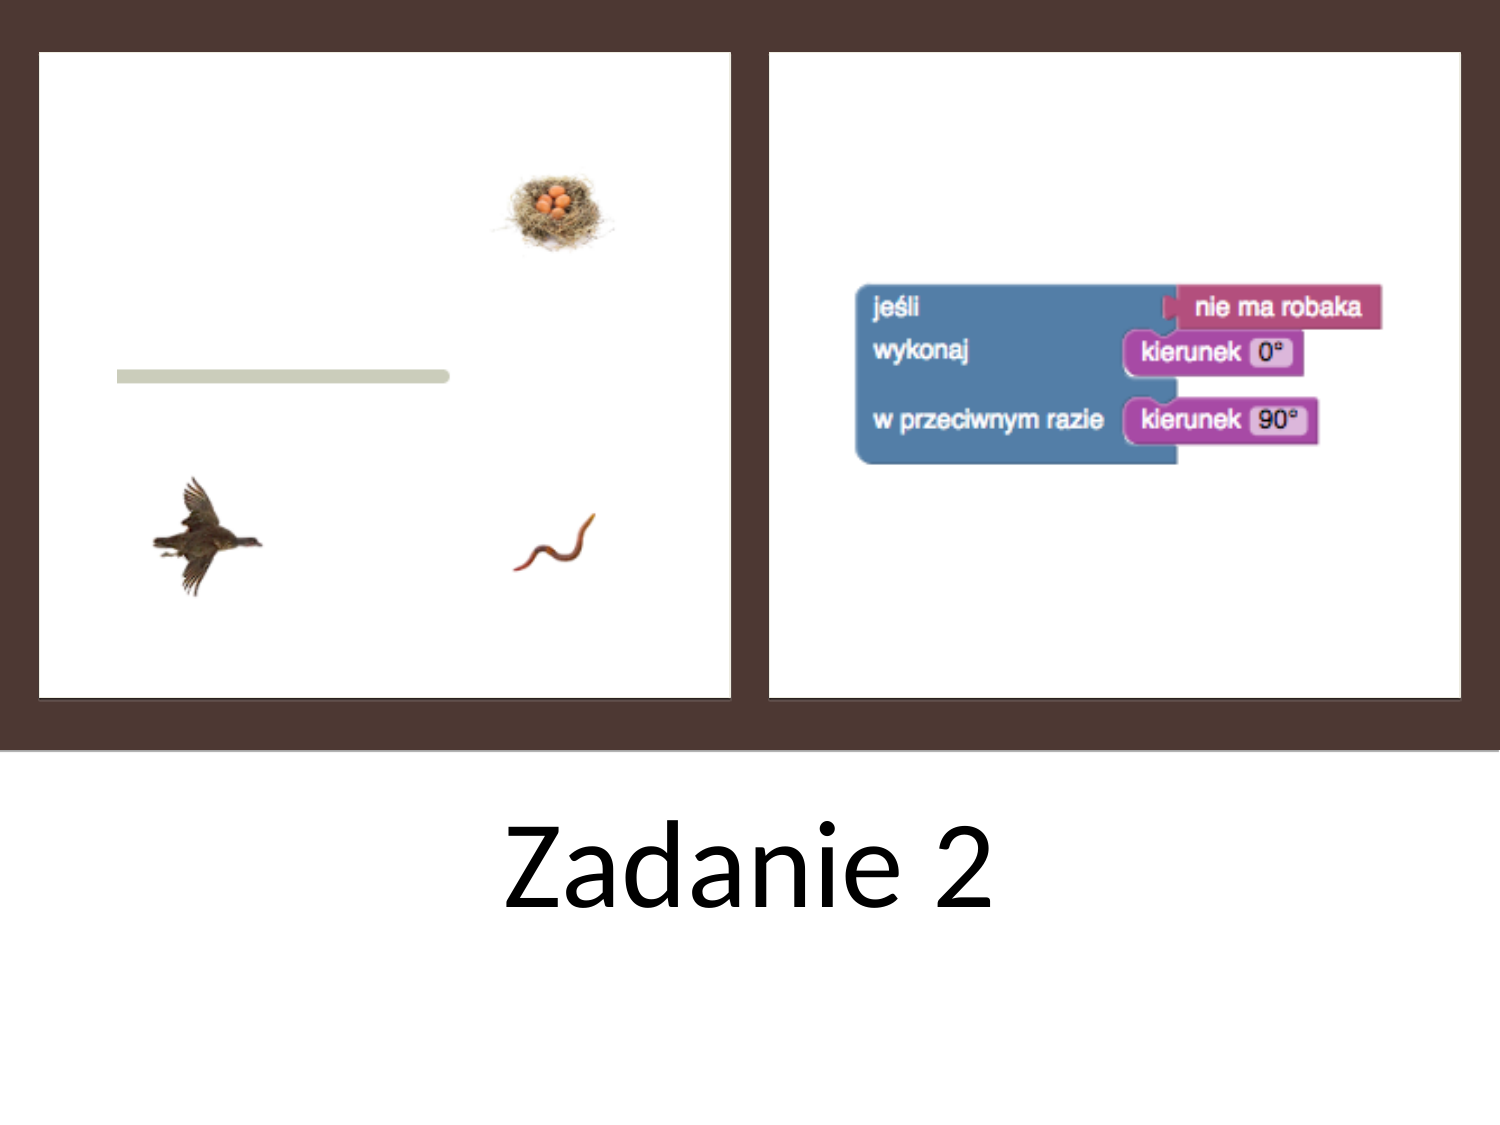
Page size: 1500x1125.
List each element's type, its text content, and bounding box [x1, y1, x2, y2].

picture [117, 108, 653, 642]
text_box [0, 0, 1500, 750]
title Zadanie 2 [187, 761, 1313, 942]
picture [831, 258, 1399, 492]
